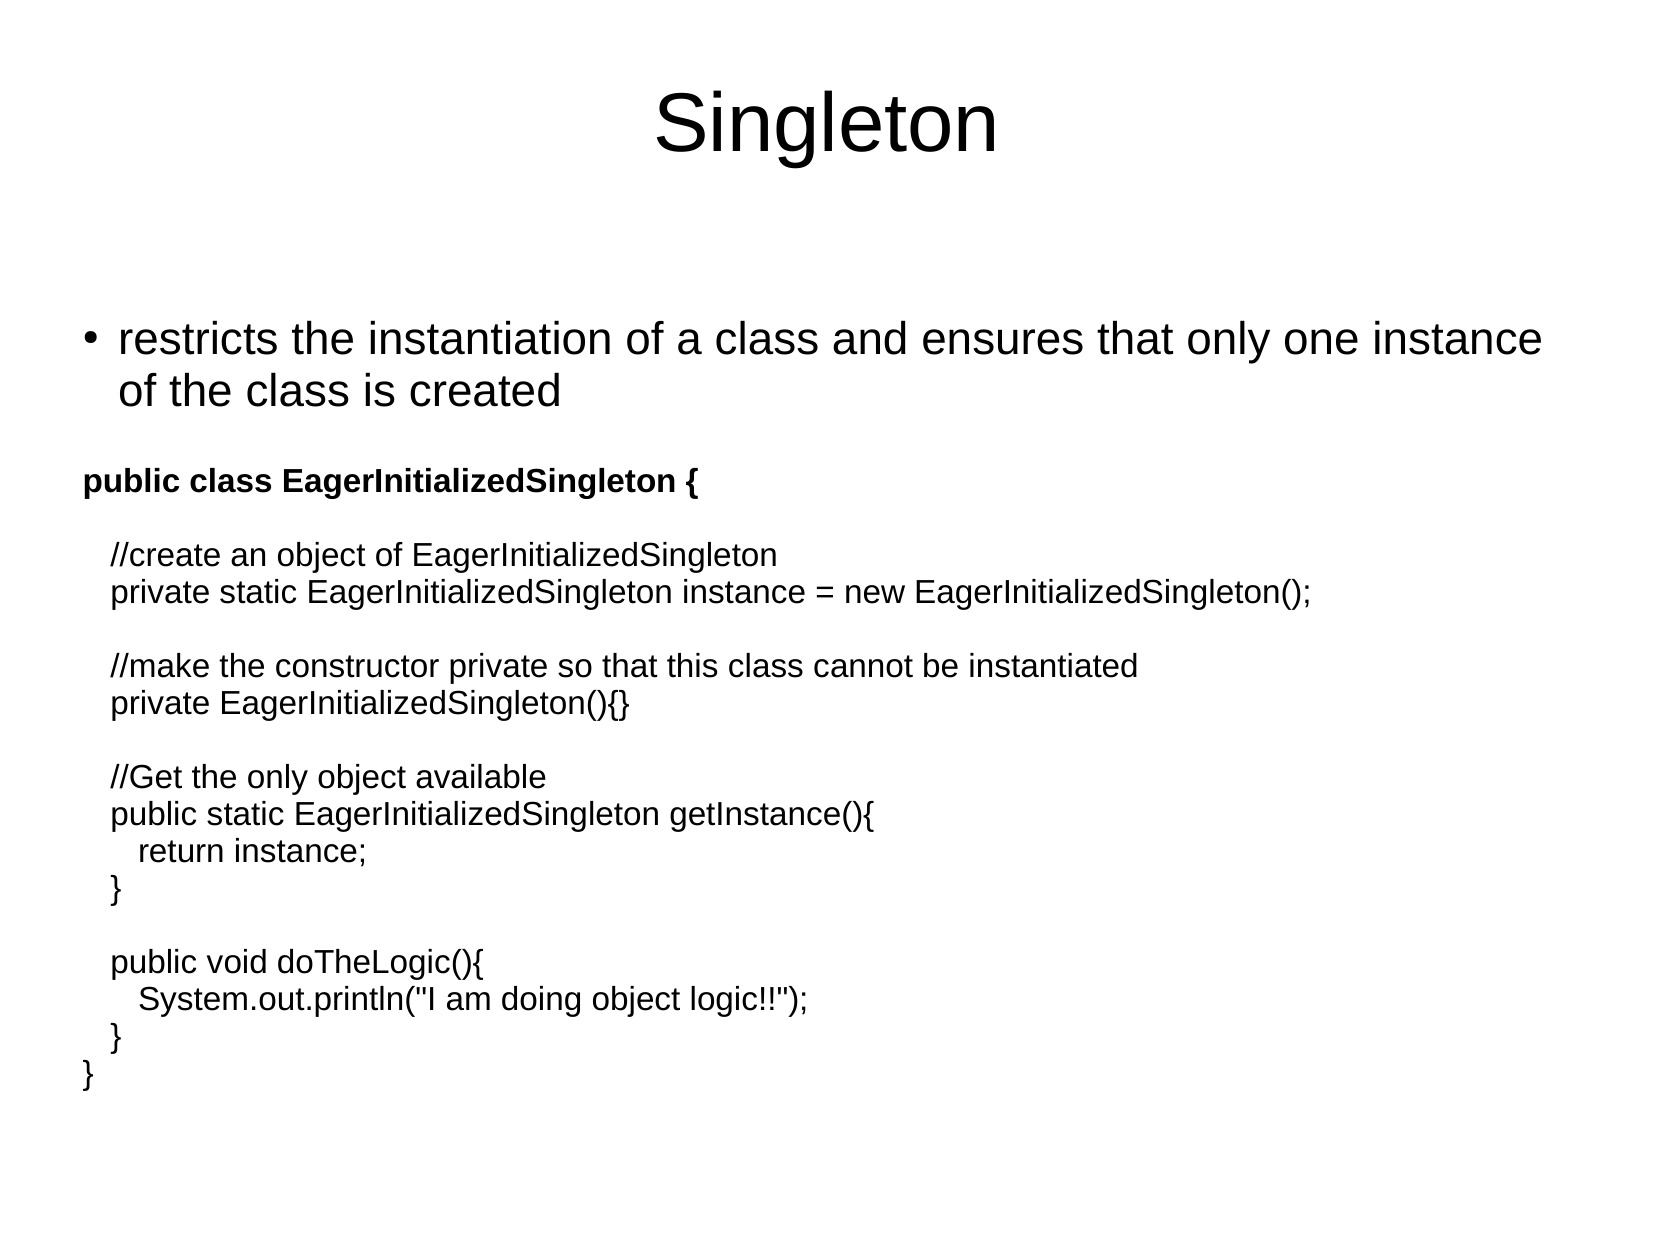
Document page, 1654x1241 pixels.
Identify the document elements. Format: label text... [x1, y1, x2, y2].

subtitle restricts the instantiation of a class and ensures that only one instance of the class is created public class EagerInitializedSingleton { //create an object of EagerInitializedSingleton private static EagerInitializedSingleton instance = new EagerInitializedSingleton(); //make the constructor private so that this class cannot be instantiated private EagerInitializedSingleton(){} //Get the only object available public static EagerInitializedSingleton getInstance(){ return instance; } public void doTheLogic(){ System.out.println("I am doing object logic!!"); } } [82, 228, 1571, 1177]
title Singleton [82, 49, 1571, 196]
